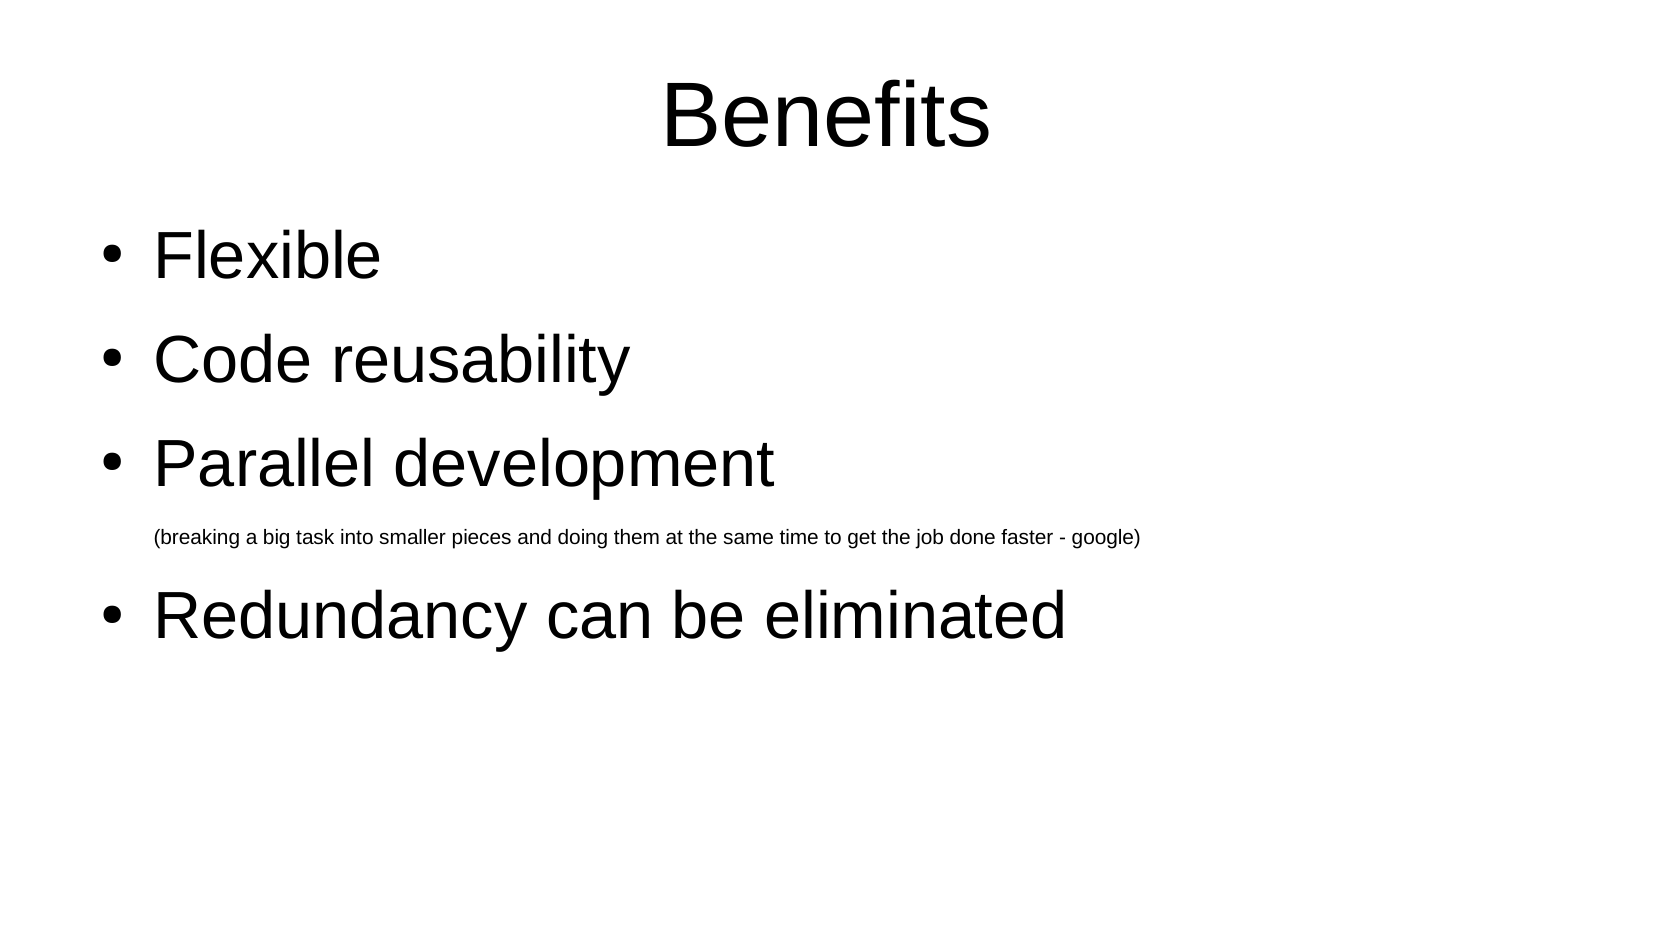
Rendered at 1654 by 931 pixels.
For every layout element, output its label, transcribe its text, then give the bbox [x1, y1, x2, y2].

list Flexible Code reusability Parallel development (breaking a big task into smaller pieces and doing them at the same time to get the job done faster - google) Redundancy can be eliminated [82, 217, 1571, 758]
title Benefits [82, 37, 1571, 193]
